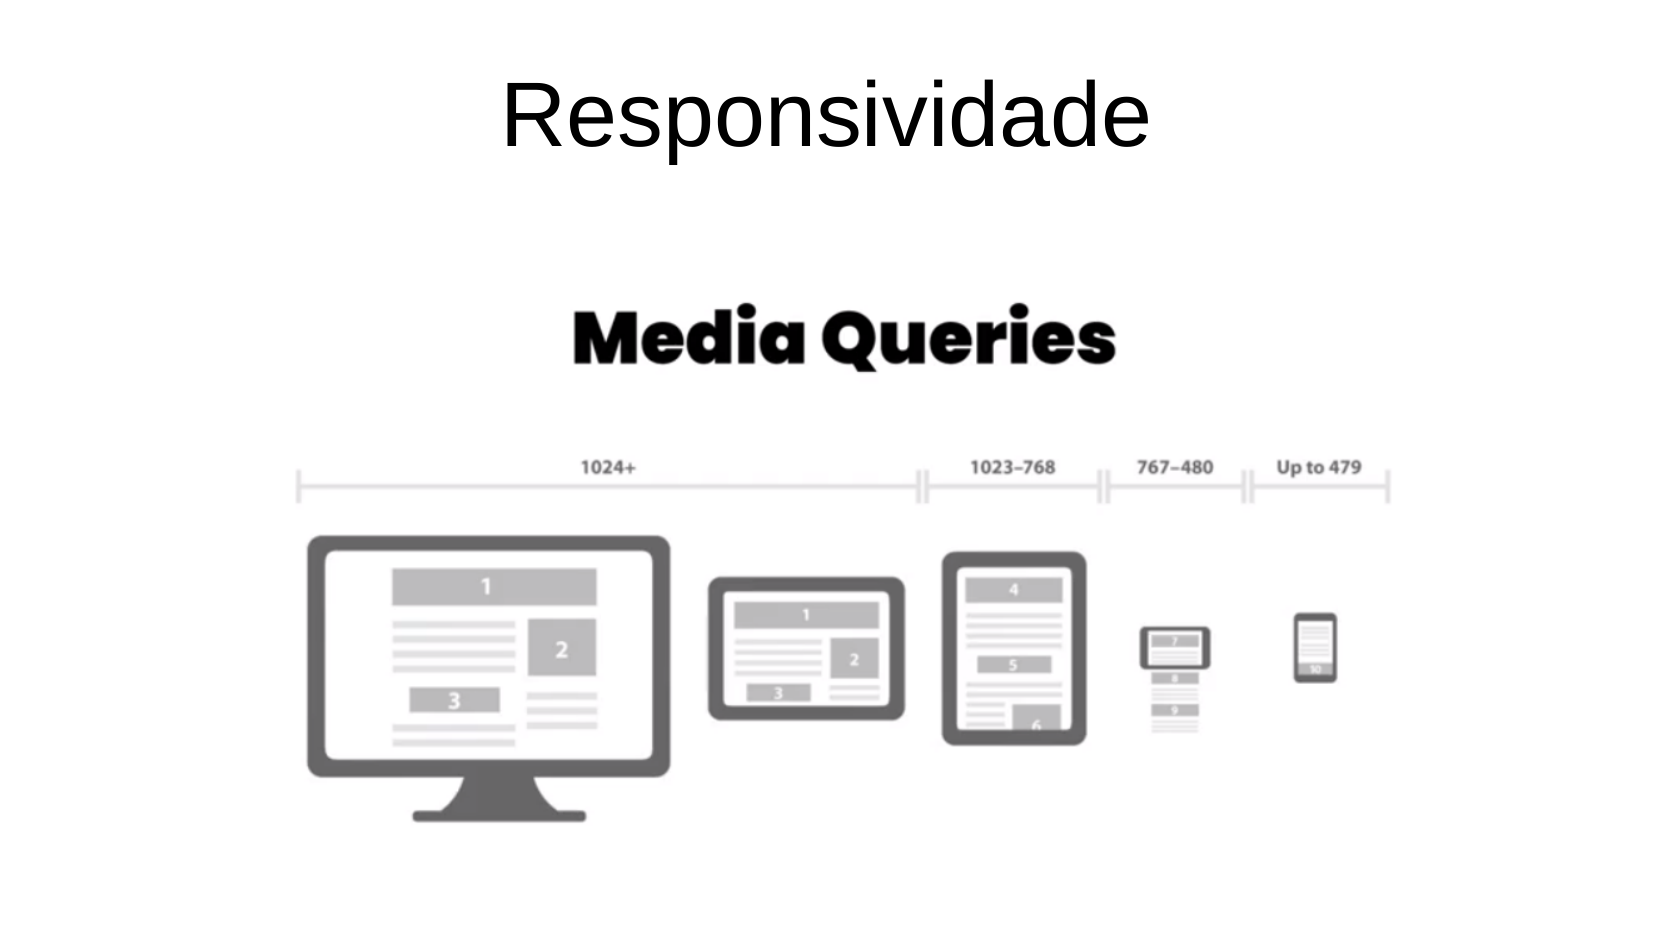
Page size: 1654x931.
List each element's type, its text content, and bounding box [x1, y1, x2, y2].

picture [233, 288, 1428, 863]
title Responsividade [82, 37, 1571, 193]
